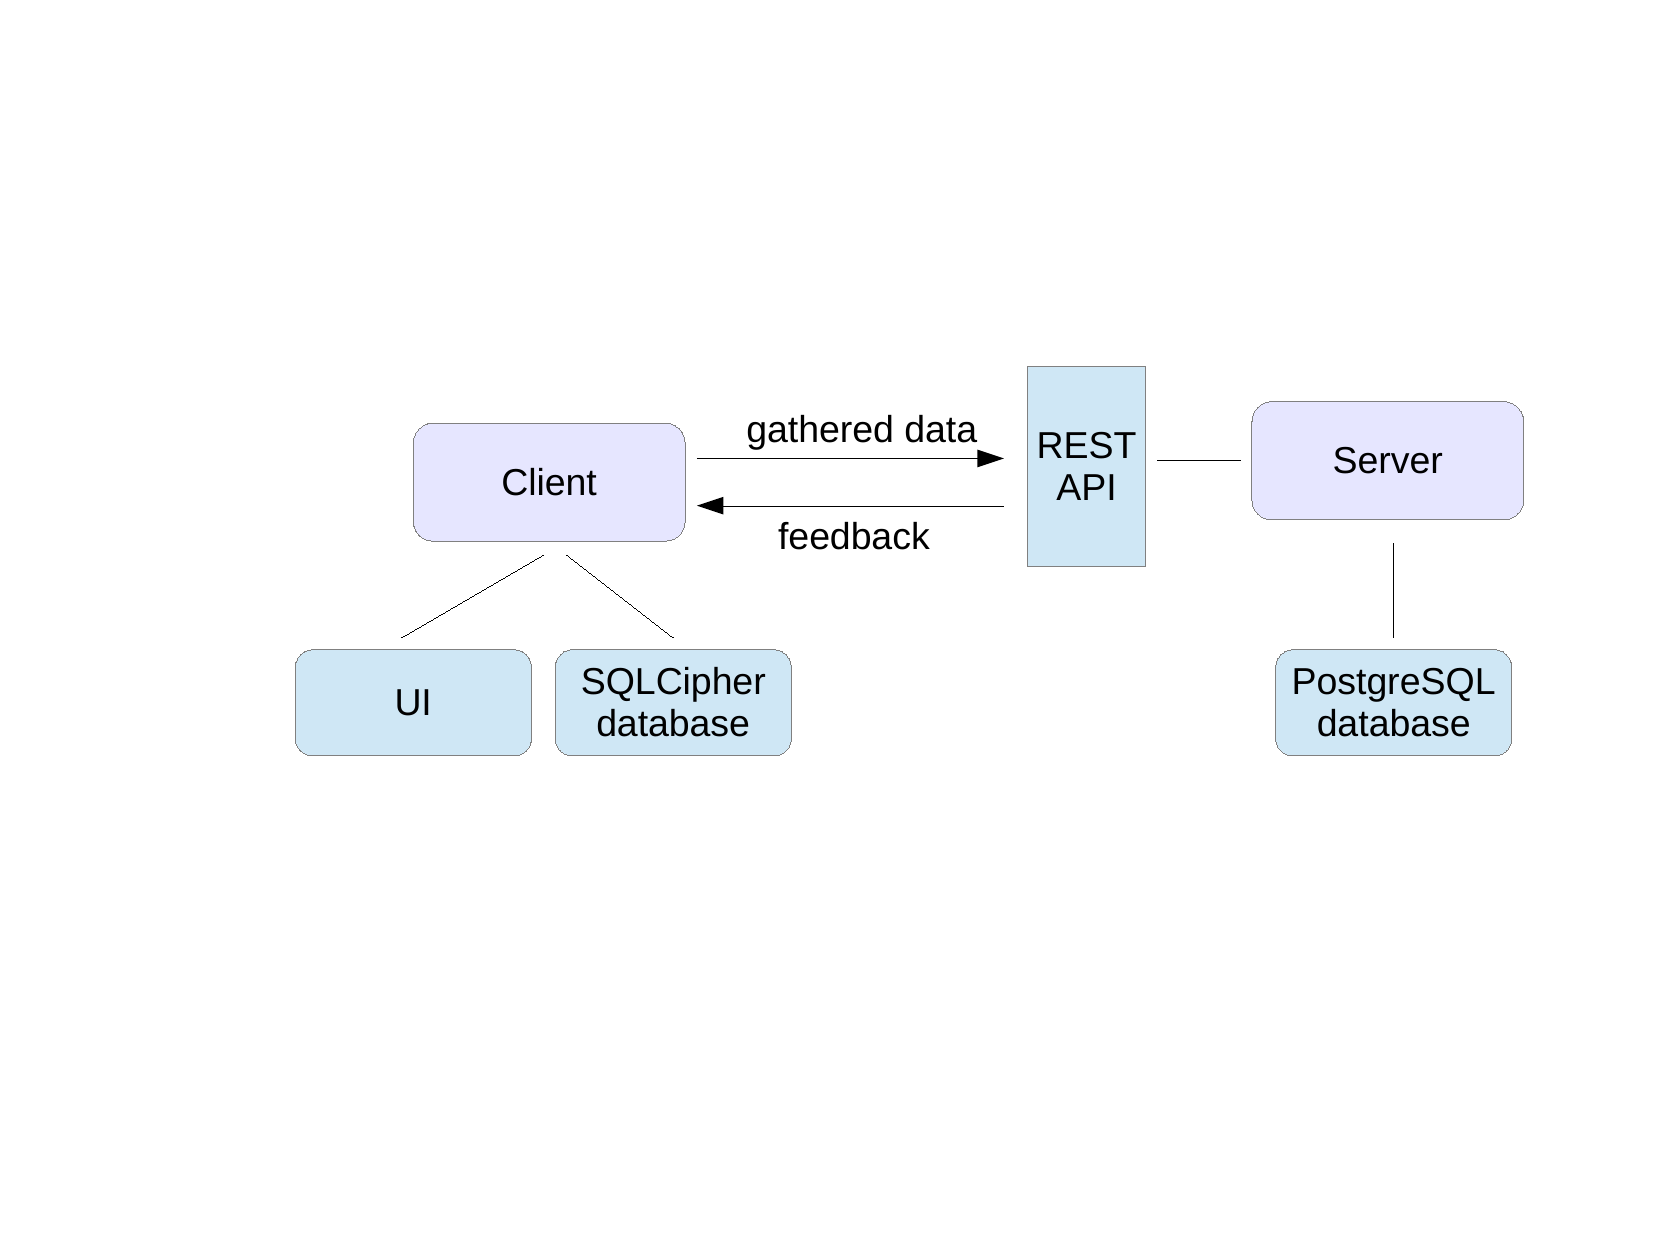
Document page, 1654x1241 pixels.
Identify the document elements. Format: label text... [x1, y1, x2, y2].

text_box SQLCipher database [555, 649, 792, 756]
text_box Server [1251, 401, 1524, 520]
text_box PostgreSQL database [1275, 649, 1512, 756]
text_box UI [295, 649, 532, 756]
text_box gathered data [731, 401, 993, 459]
text_box feedback [763, 507, 945, 565]
text_box REST API [1027, 366, 1146, 567]
text_box Client [413, 423, 686, 542]
